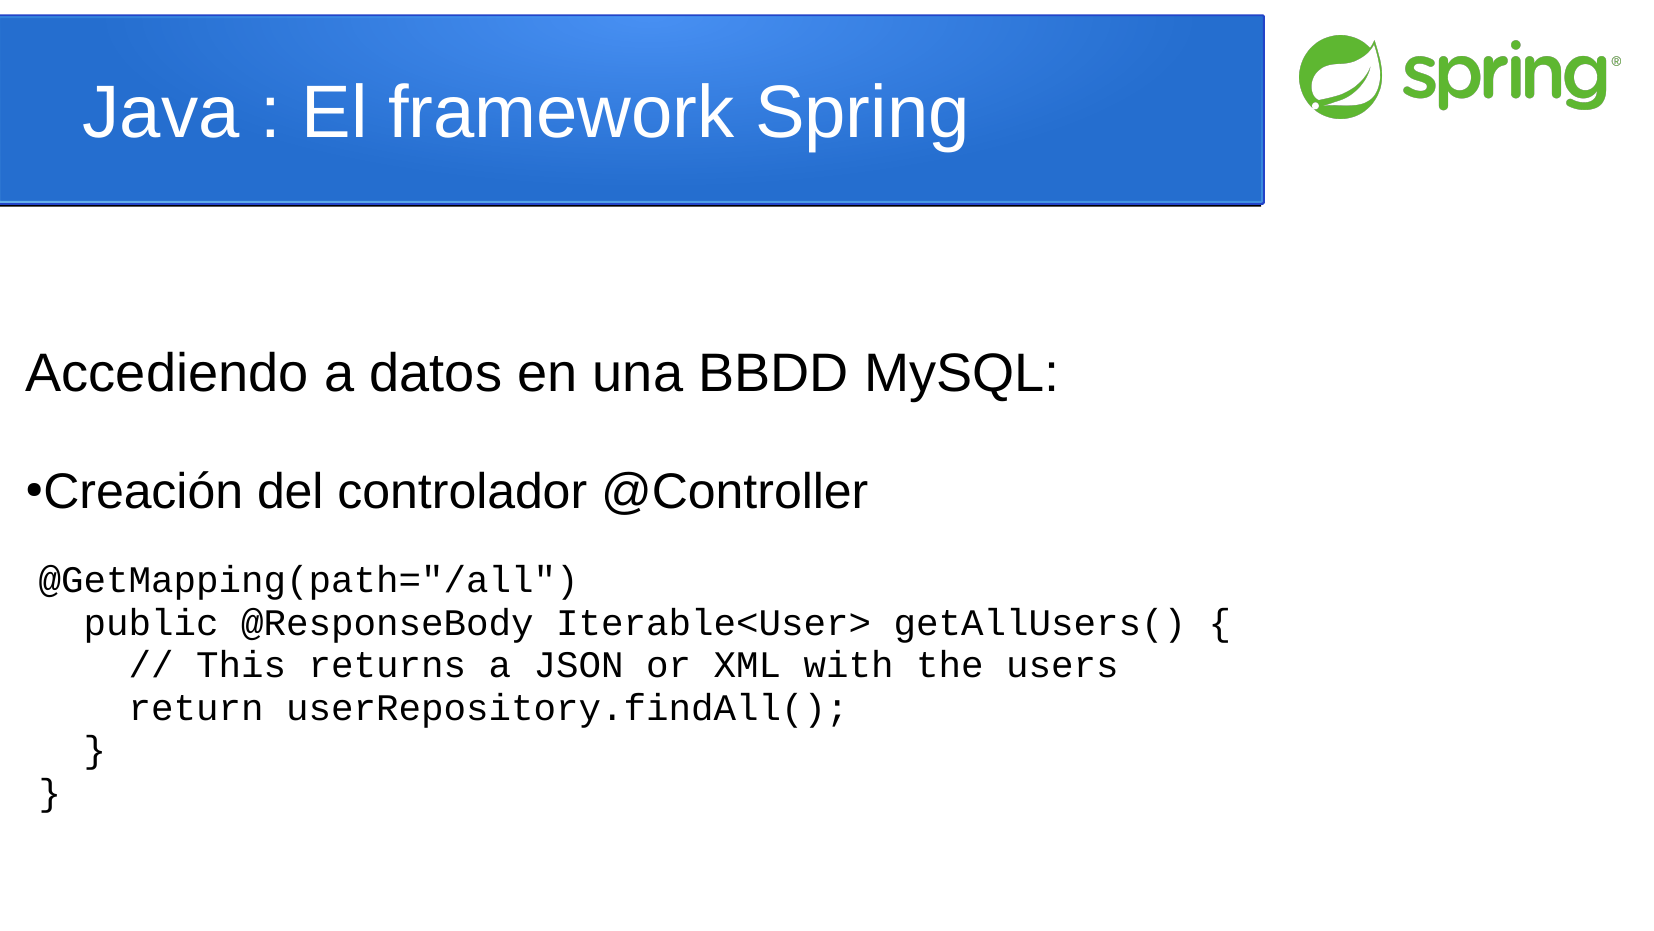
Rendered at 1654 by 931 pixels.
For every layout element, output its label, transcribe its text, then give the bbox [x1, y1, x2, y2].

title Java : El framework Spring [82, 35, 1235, 164]
picture [1299, 35, 1621, 119]
subtitle Accediendo a datos en una BBDD MySQL: Creación del controlador @Controller @GetMapping(path="/all") public @ResponseBody Iterable<User> getAllUsers() { // This returns a JSON or XML with the users return userRepository.findAll(); } } [25, 164, 1644, 931]
